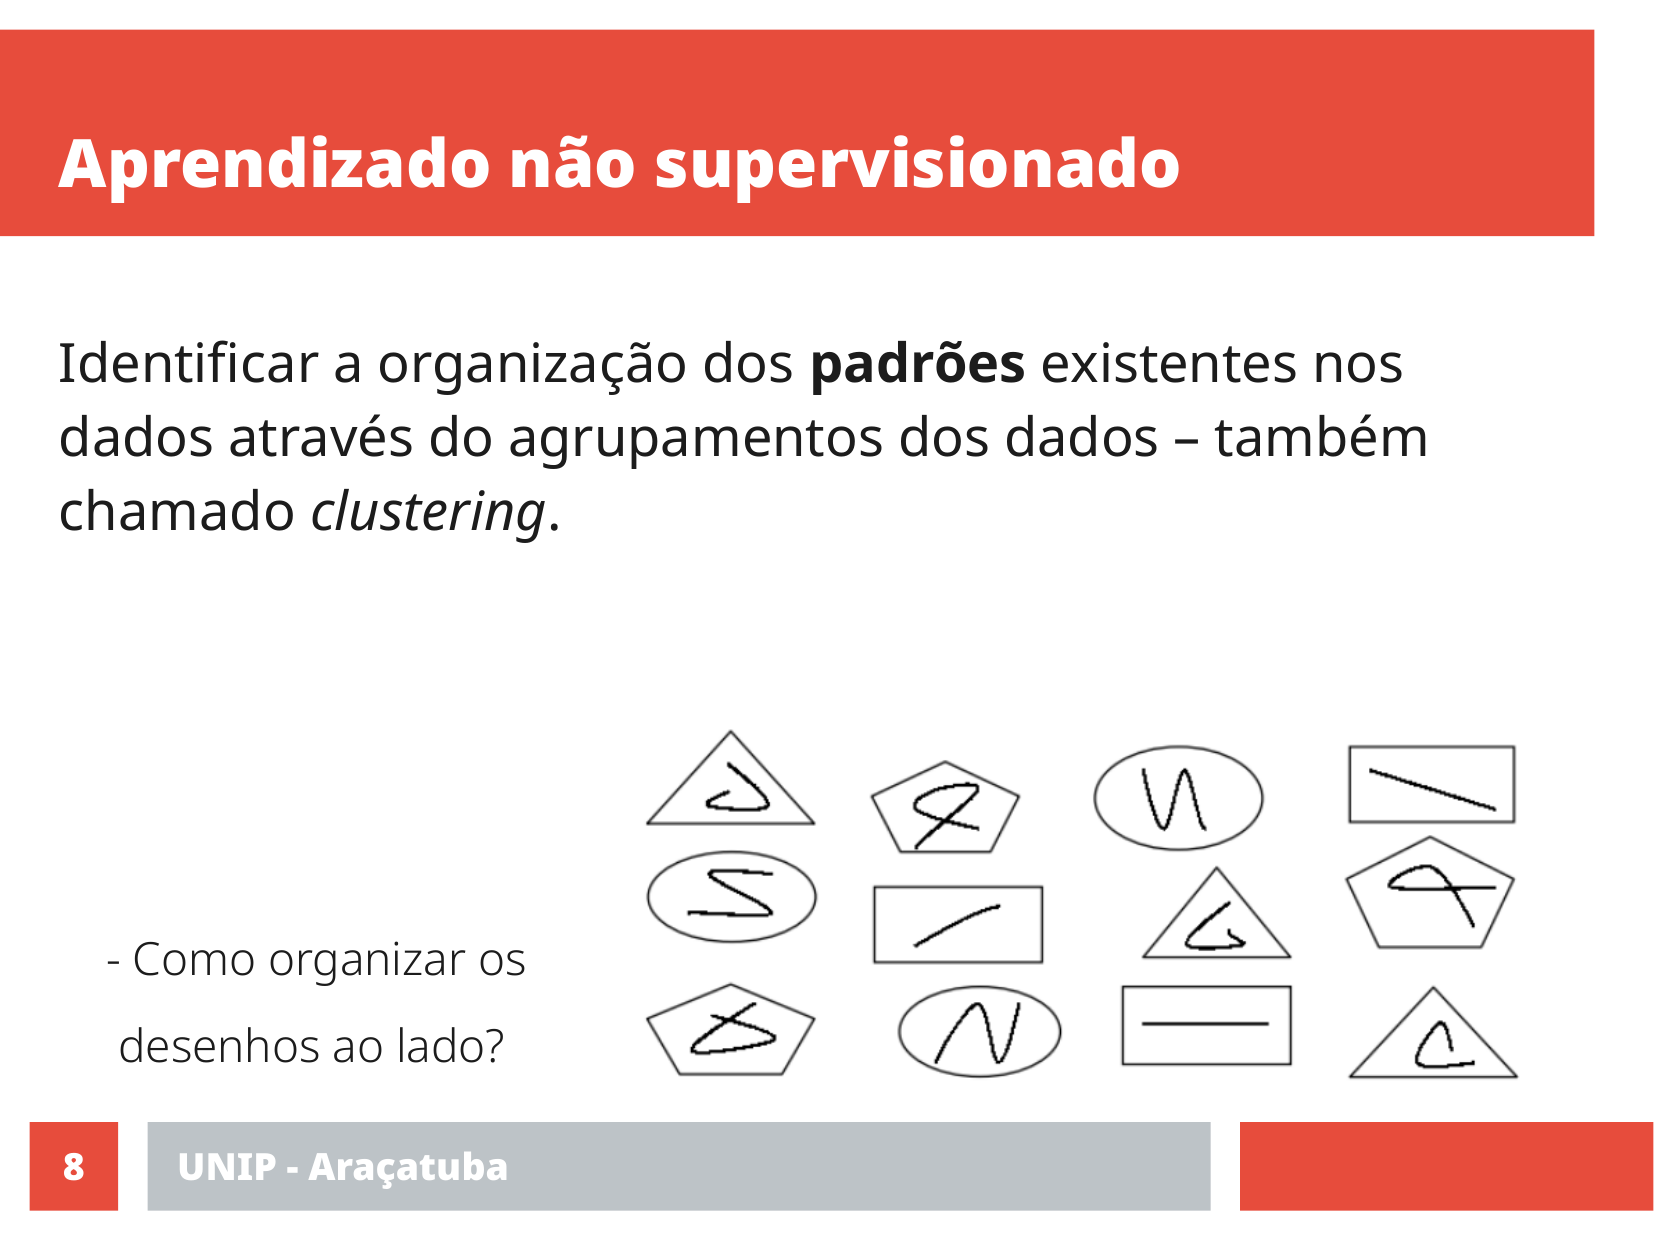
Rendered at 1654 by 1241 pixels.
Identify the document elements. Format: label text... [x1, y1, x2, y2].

title Aprendizado não supervisionado [59, 59, 1595, 207]
list Identificar a organização dos padrões existentes nos dados através do agrupamentos dos dados – também chamado clustering. - Descobrir similaridades e diferenças entre os padrões implícitos. - Como organizar os desenhos ao lado? [59, 324, 1565, 1093]
picture [605, 720, 1565, 1093]
